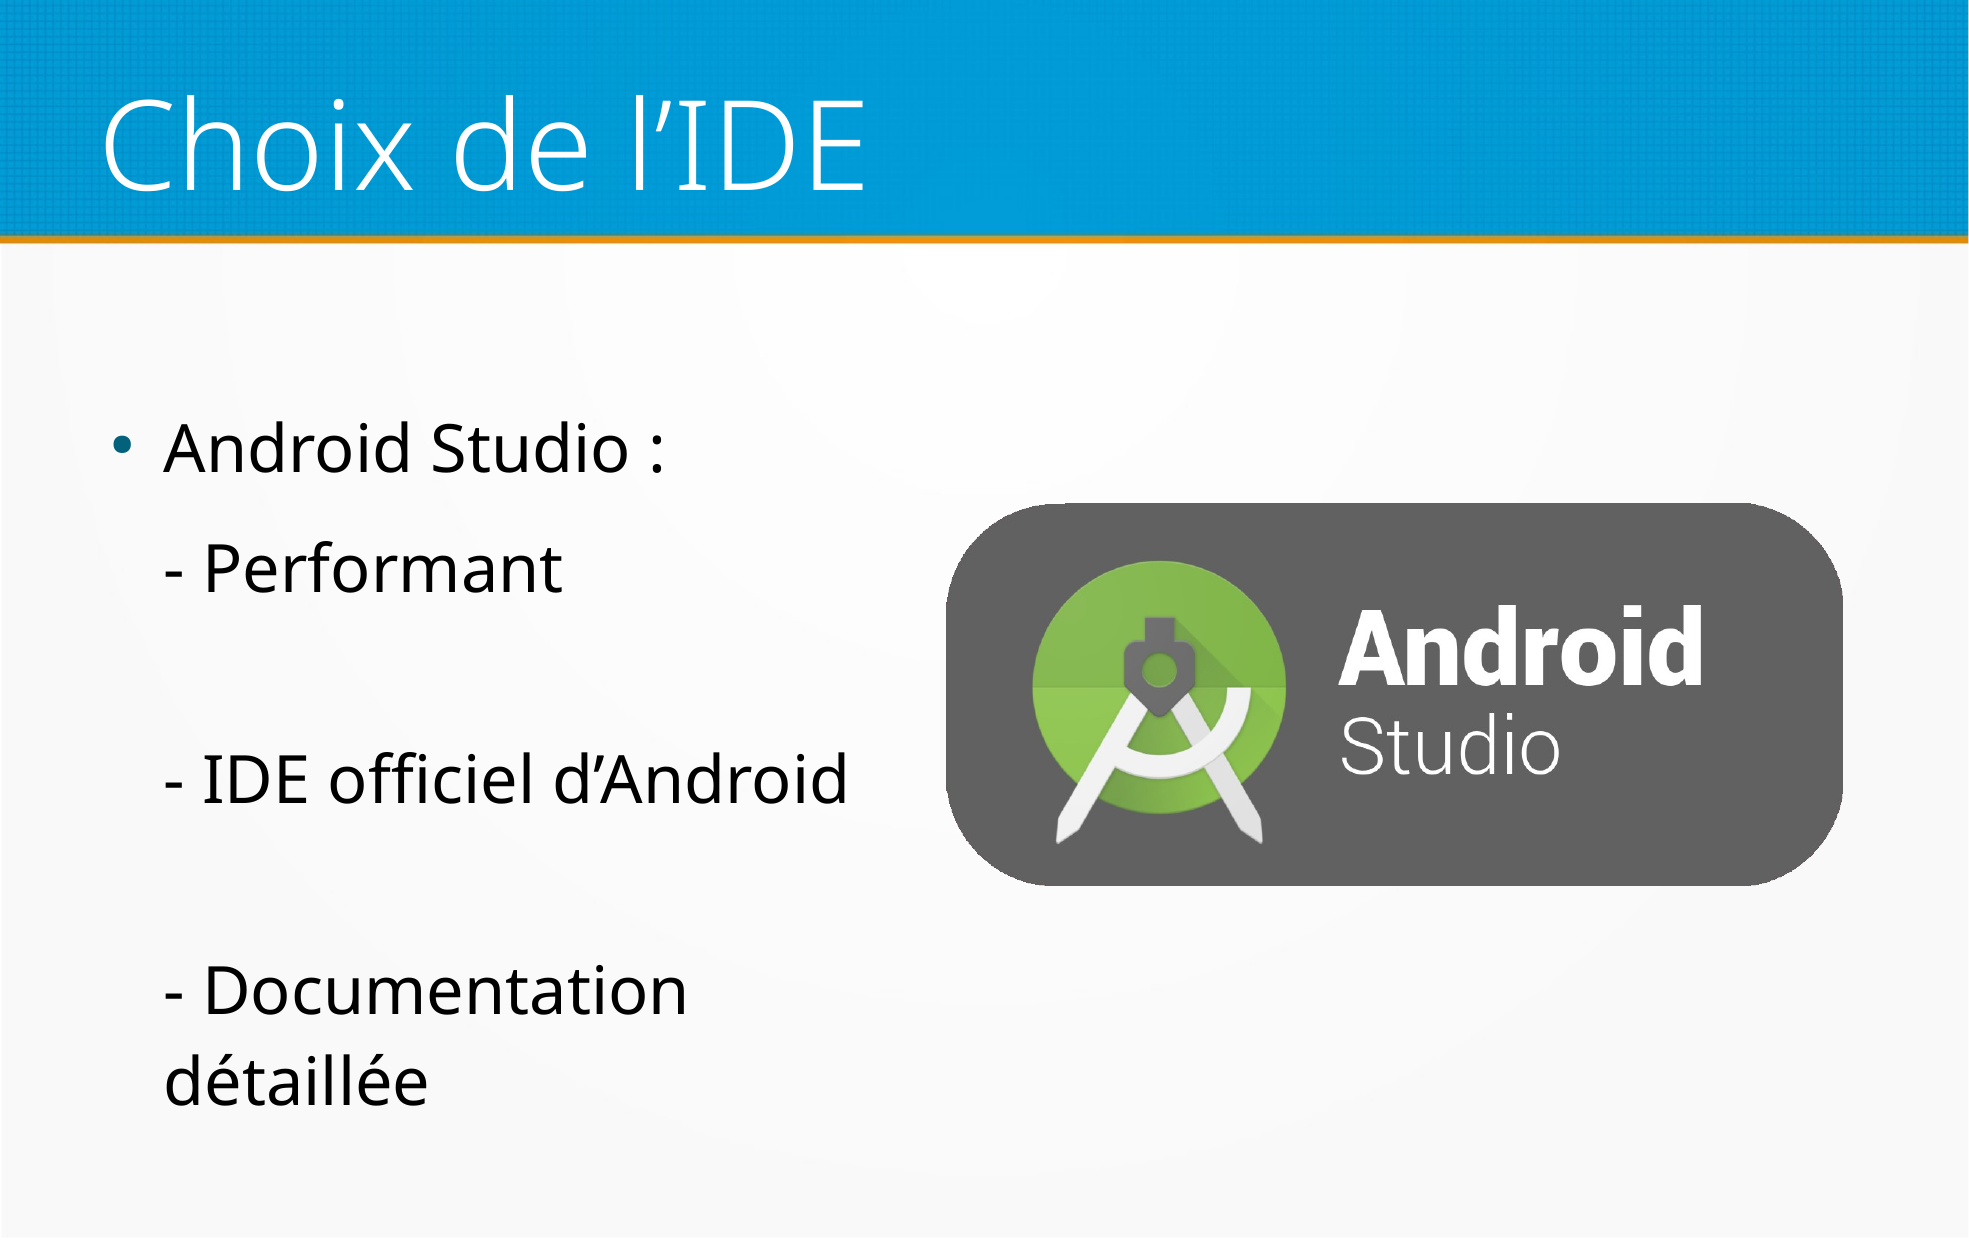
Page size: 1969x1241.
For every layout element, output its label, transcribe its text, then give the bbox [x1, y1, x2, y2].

list Android Studio : - Performant - IDE officiel d’Android - Documentation détaillée [92, 401, 969, 1167]
title Choix de l’IDE [98, 19, 1870, 227]
picture [0, 233, 1969, 1241]
